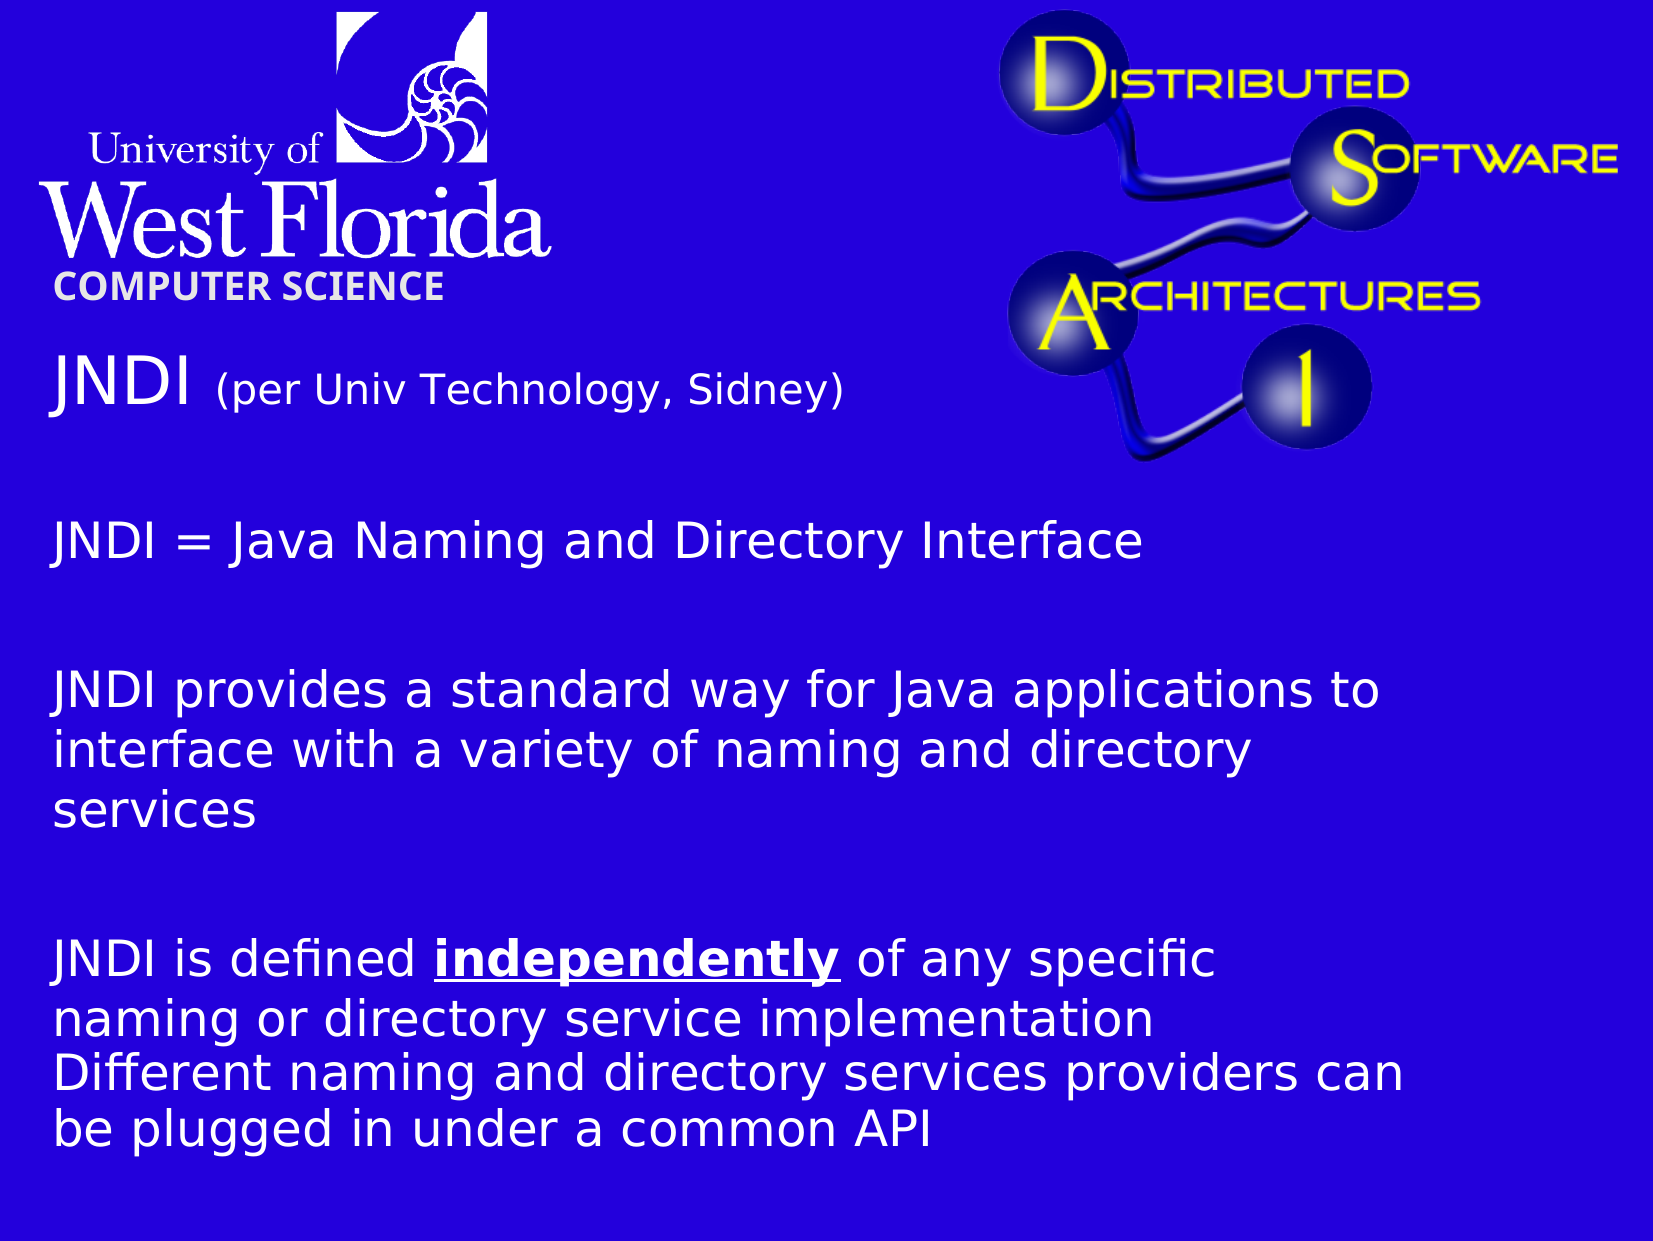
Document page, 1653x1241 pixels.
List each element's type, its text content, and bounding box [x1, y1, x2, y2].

text_box JNDI (per Univ Technology, Sidney) JNDI = Java Naming and Directory Interface JNDI provides a standard way for Java applications to interface with a variety of naming and directory services JNDI is defined independently of any specific naming or directory service implementation Different naming and directory services providers can be plugged in under a common API [37, 337, 1426, 1241]
picture [910, 0, 1653, 506]
picture [37, 0, 559, 262]
text_box COMPUTER SCIENCE [37, 262, 563, 316]
